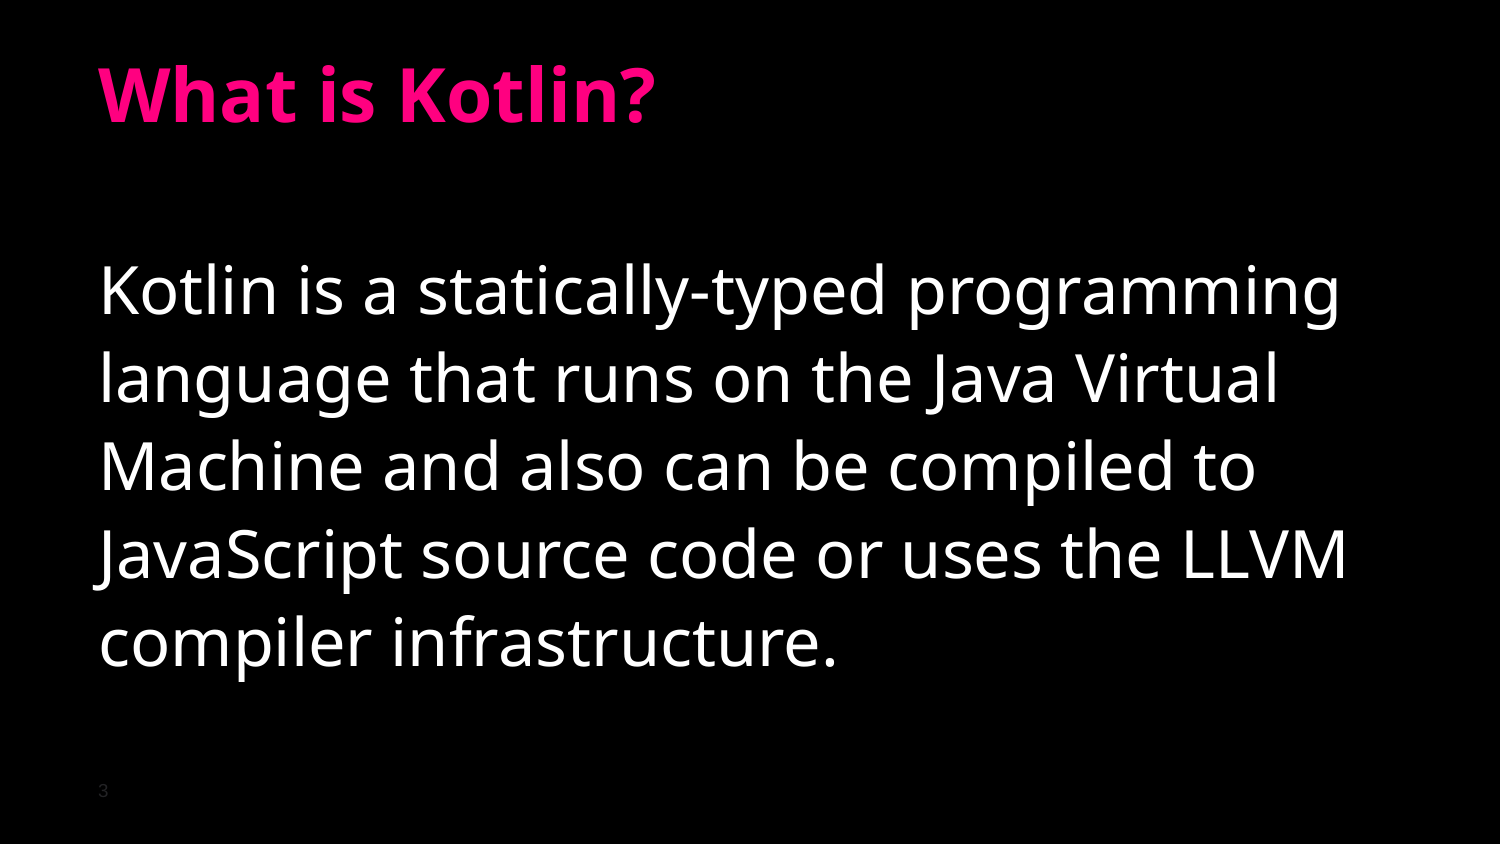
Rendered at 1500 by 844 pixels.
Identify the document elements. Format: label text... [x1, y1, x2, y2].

list Kotlin is a statically-typed programming language that runs on the Java Virtual Machine and also can be compiled to JavaScript source code or uses the LLVM compiler infrastructure. [83, 240, 1417, 753]
slide_number <number> [83, 767, 434, 813]
title What is Kotlin? [83, 57, 1416, 120]
